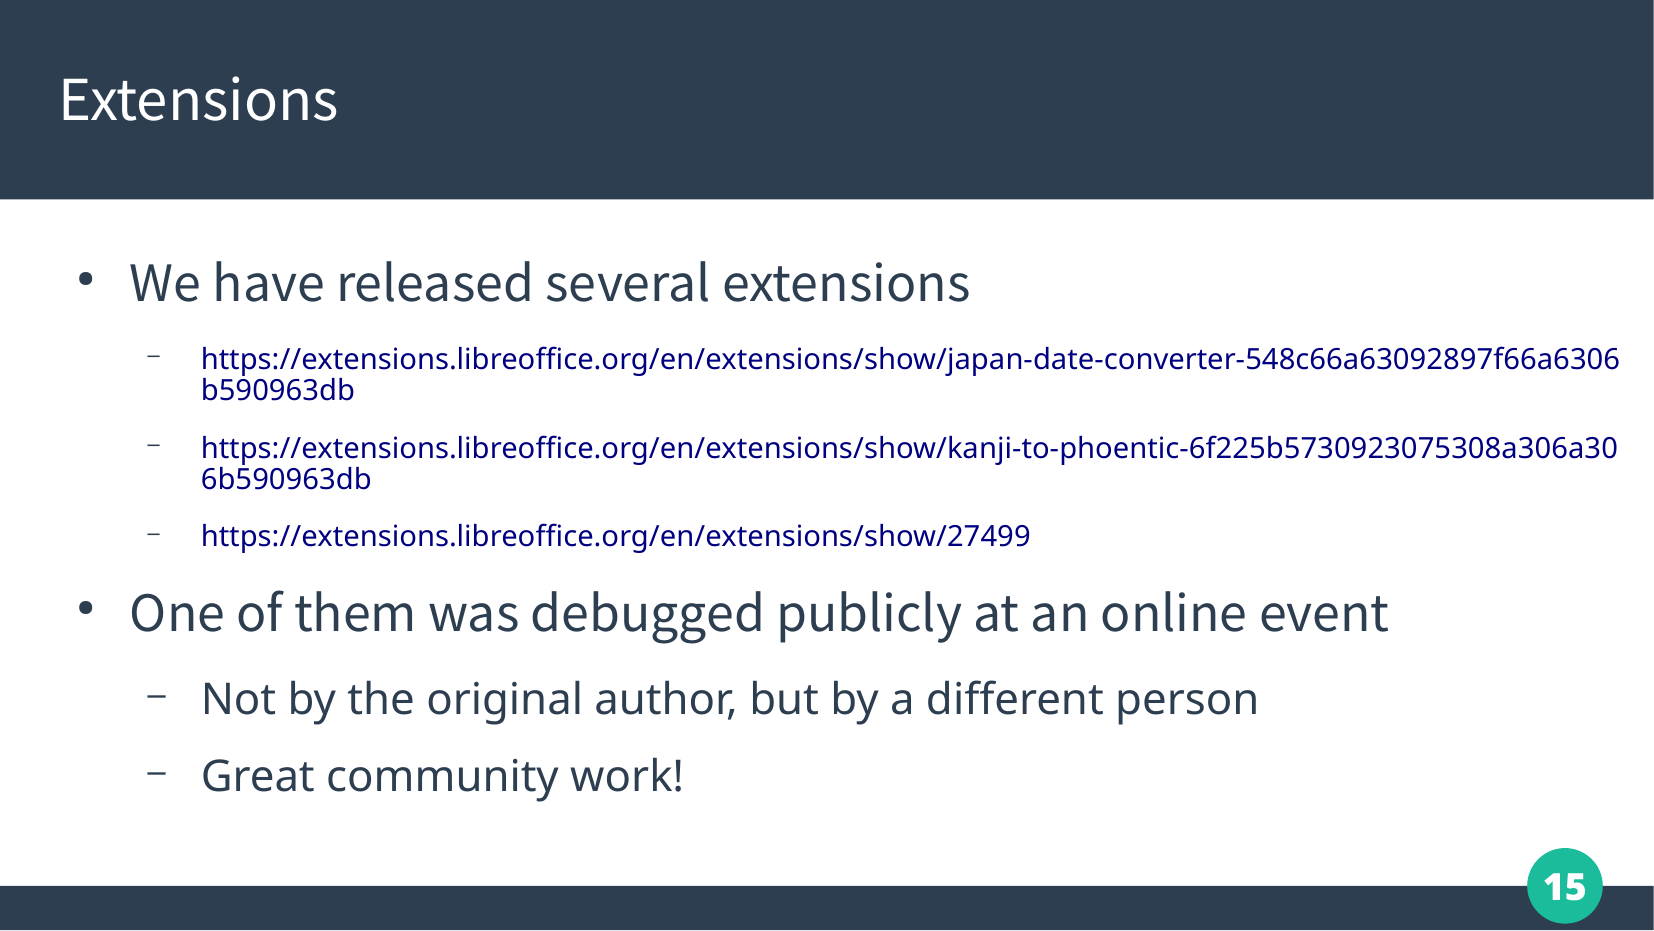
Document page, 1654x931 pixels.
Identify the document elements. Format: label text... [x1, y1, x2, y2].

list We have released several extensions https://extensions.libreoffice.org/en/extensions/show/japan-date-converter-548c66a63092897f66a6306b590963db https://extensions.libreoffice.org/en/extensions/show/kanji-to-phoentic-6f225b5730923075308a306a306b590963db https://extensions.libreoffice.org/en/extensions/show/27499 One of them was debugged publicly at an online event Not by the original author, but by a different person Great community work! [59, 243, 1625, 864]
title Extensions [59, 37, 1595, 155]
